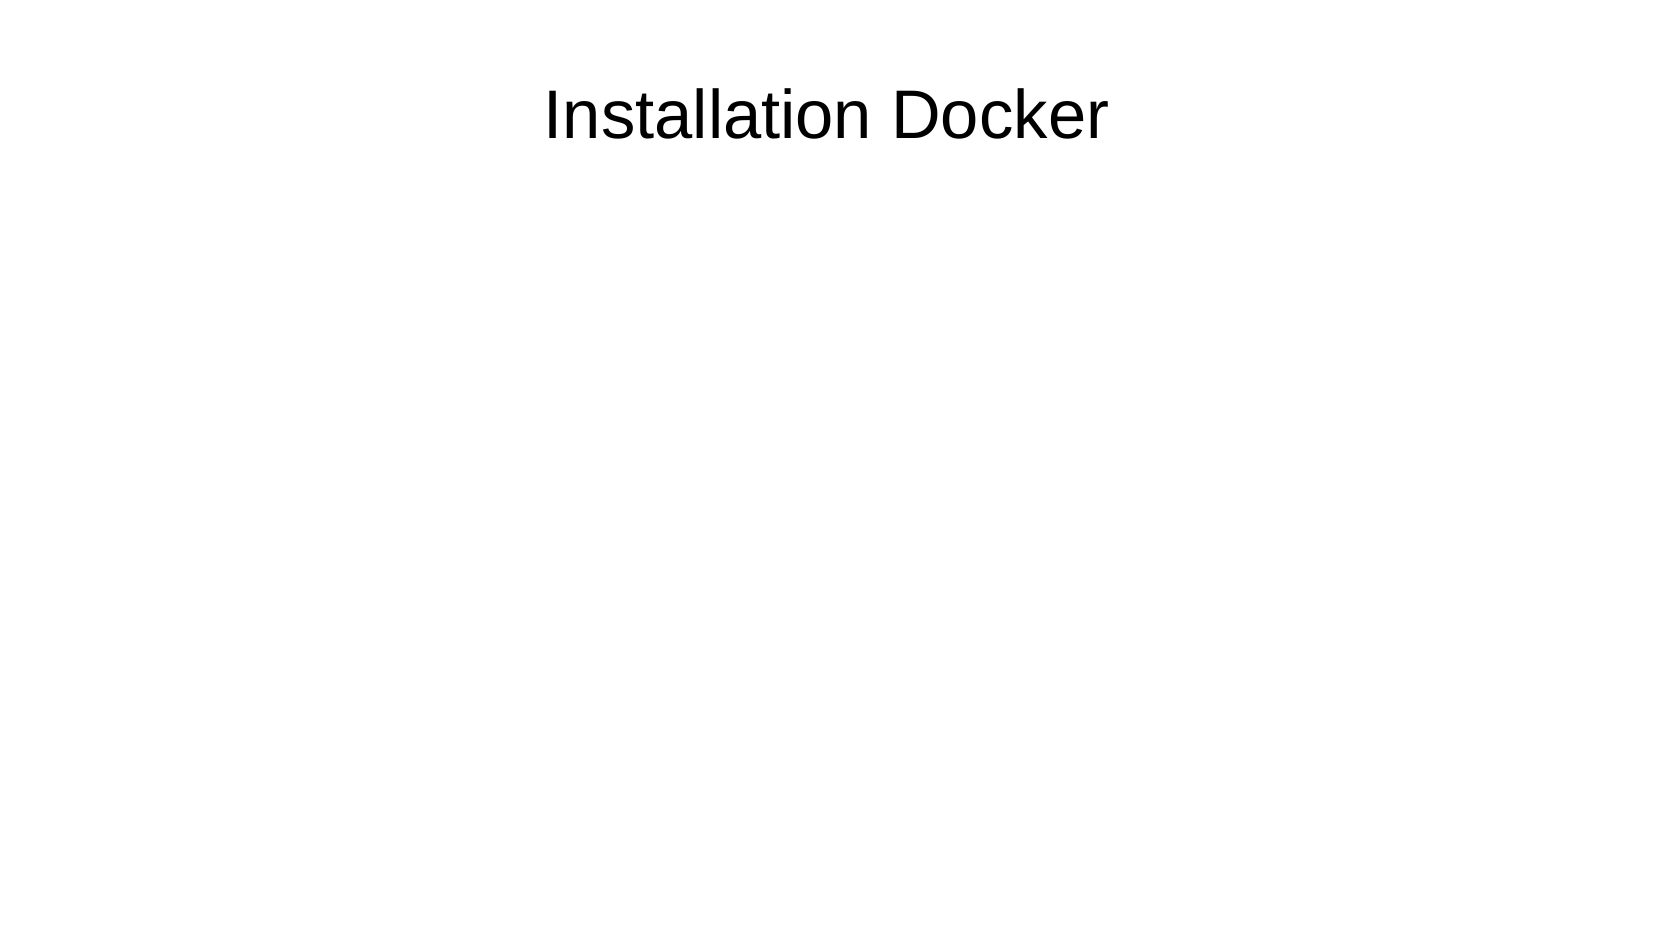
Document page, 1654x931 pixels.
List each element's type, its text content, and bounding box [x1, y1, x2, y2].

title Installation Docker [82, 37, 1571, 193]
